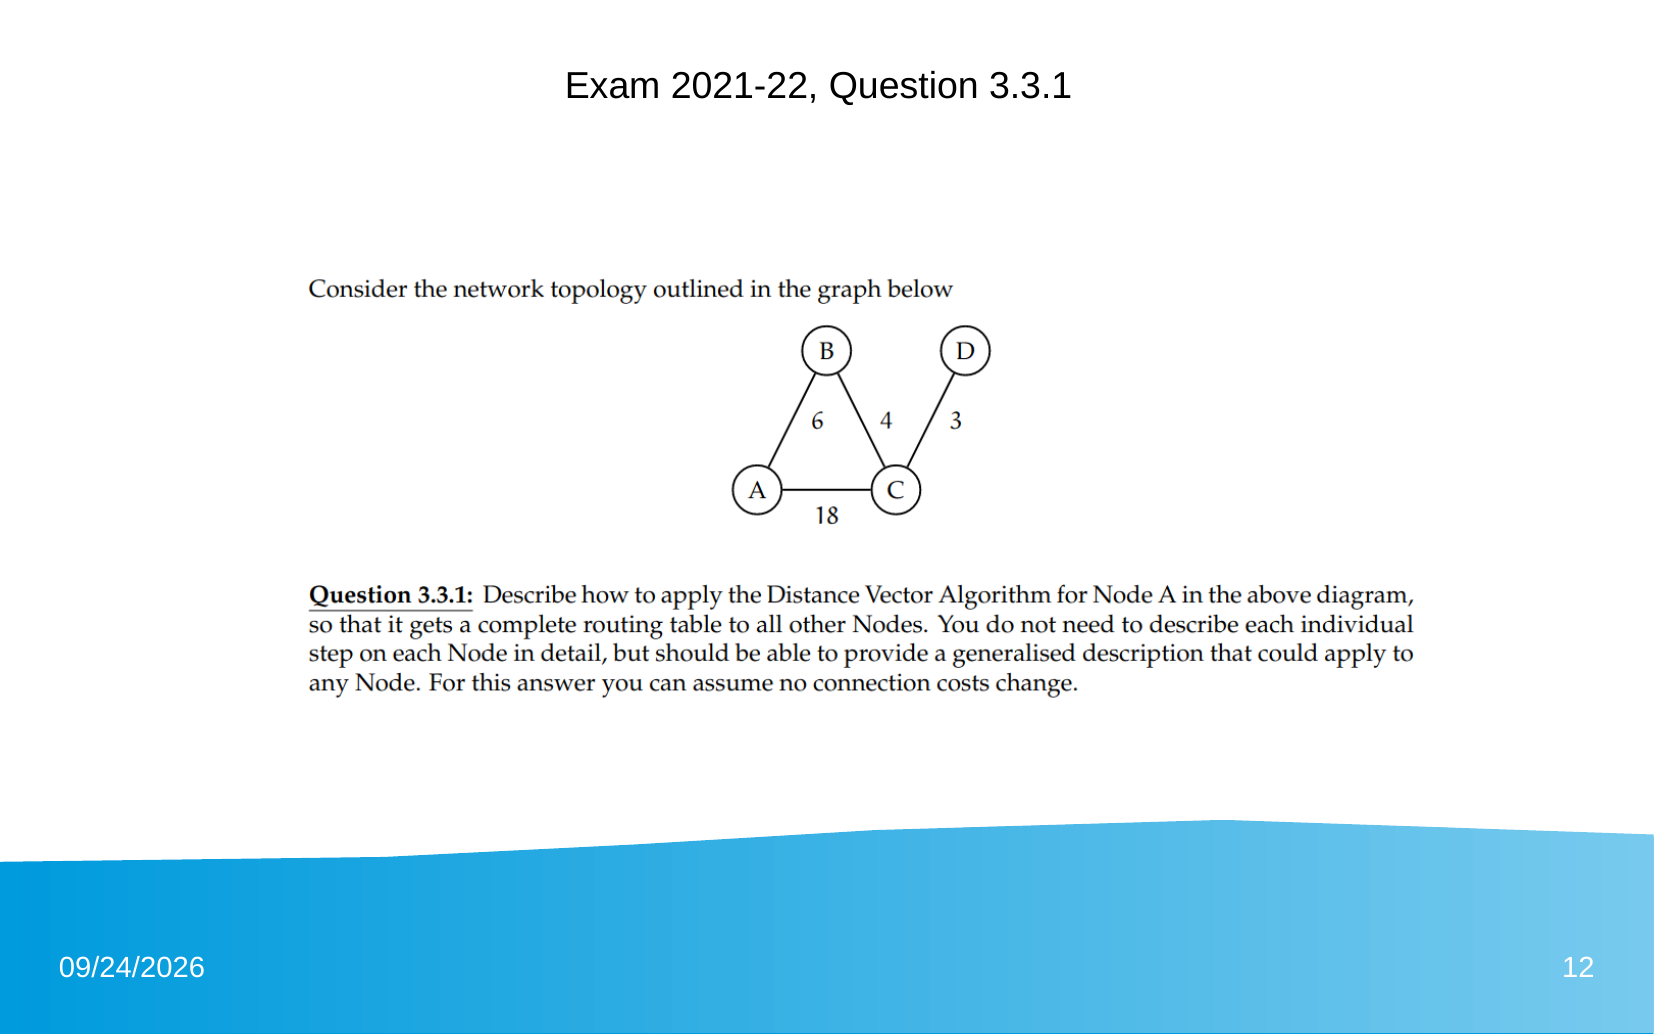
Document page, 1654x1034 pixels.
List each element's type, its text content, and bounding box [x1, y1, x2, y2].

text_box Exam 2021-22, Question 3.3.1 [550, 57, 1088, 115]
picture [300, 262, 1424, 715]
